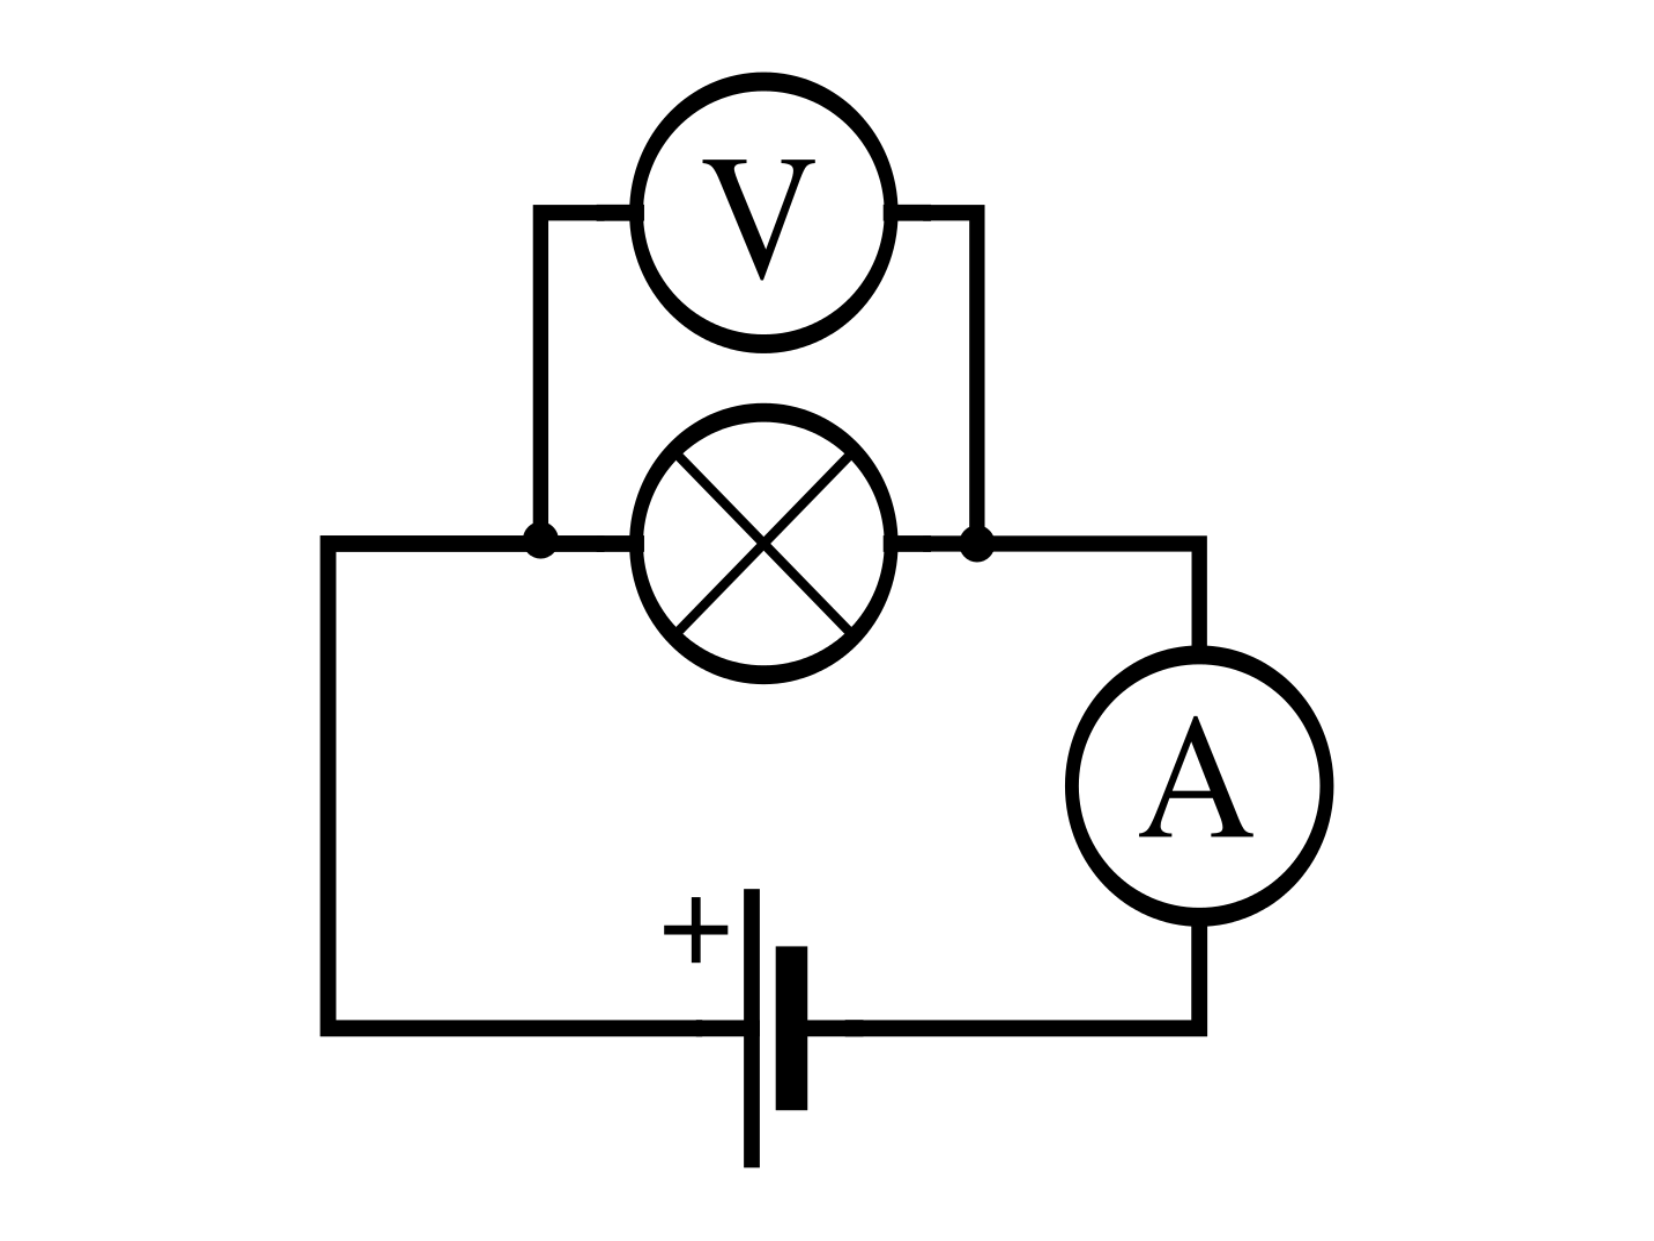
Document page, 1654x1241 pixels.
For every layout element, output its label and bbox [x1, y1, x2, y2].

picture [249, 0, 1405, 1241]
